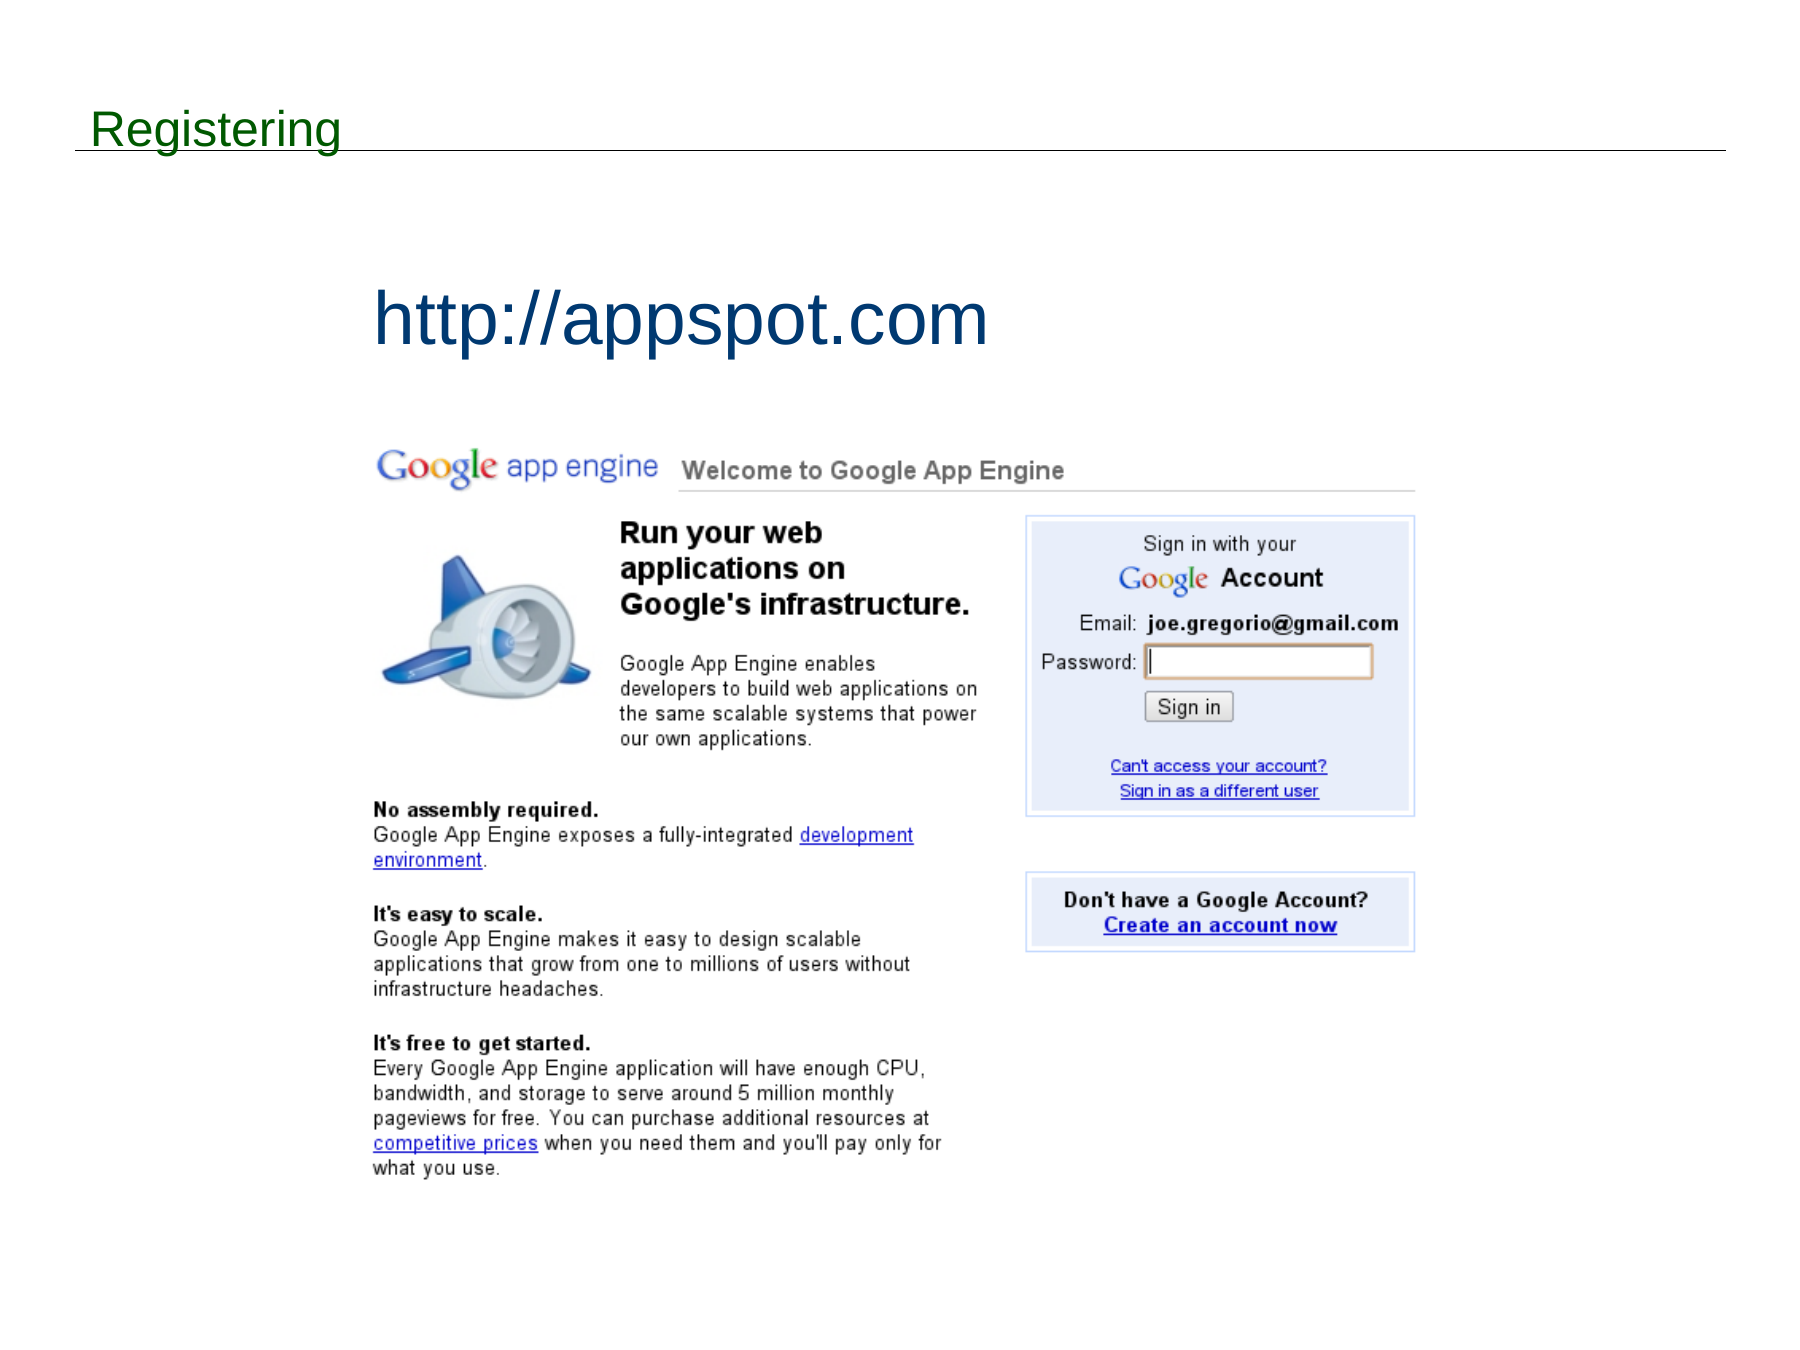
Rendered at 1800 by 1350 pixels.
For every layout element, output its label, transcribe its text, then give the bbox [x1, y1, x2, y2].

picture [359, 422, 1433, 1190]
title Registering [89, 71, 1489, 165]
text_box http://appspot.com [359, 269, 1006, 369]
